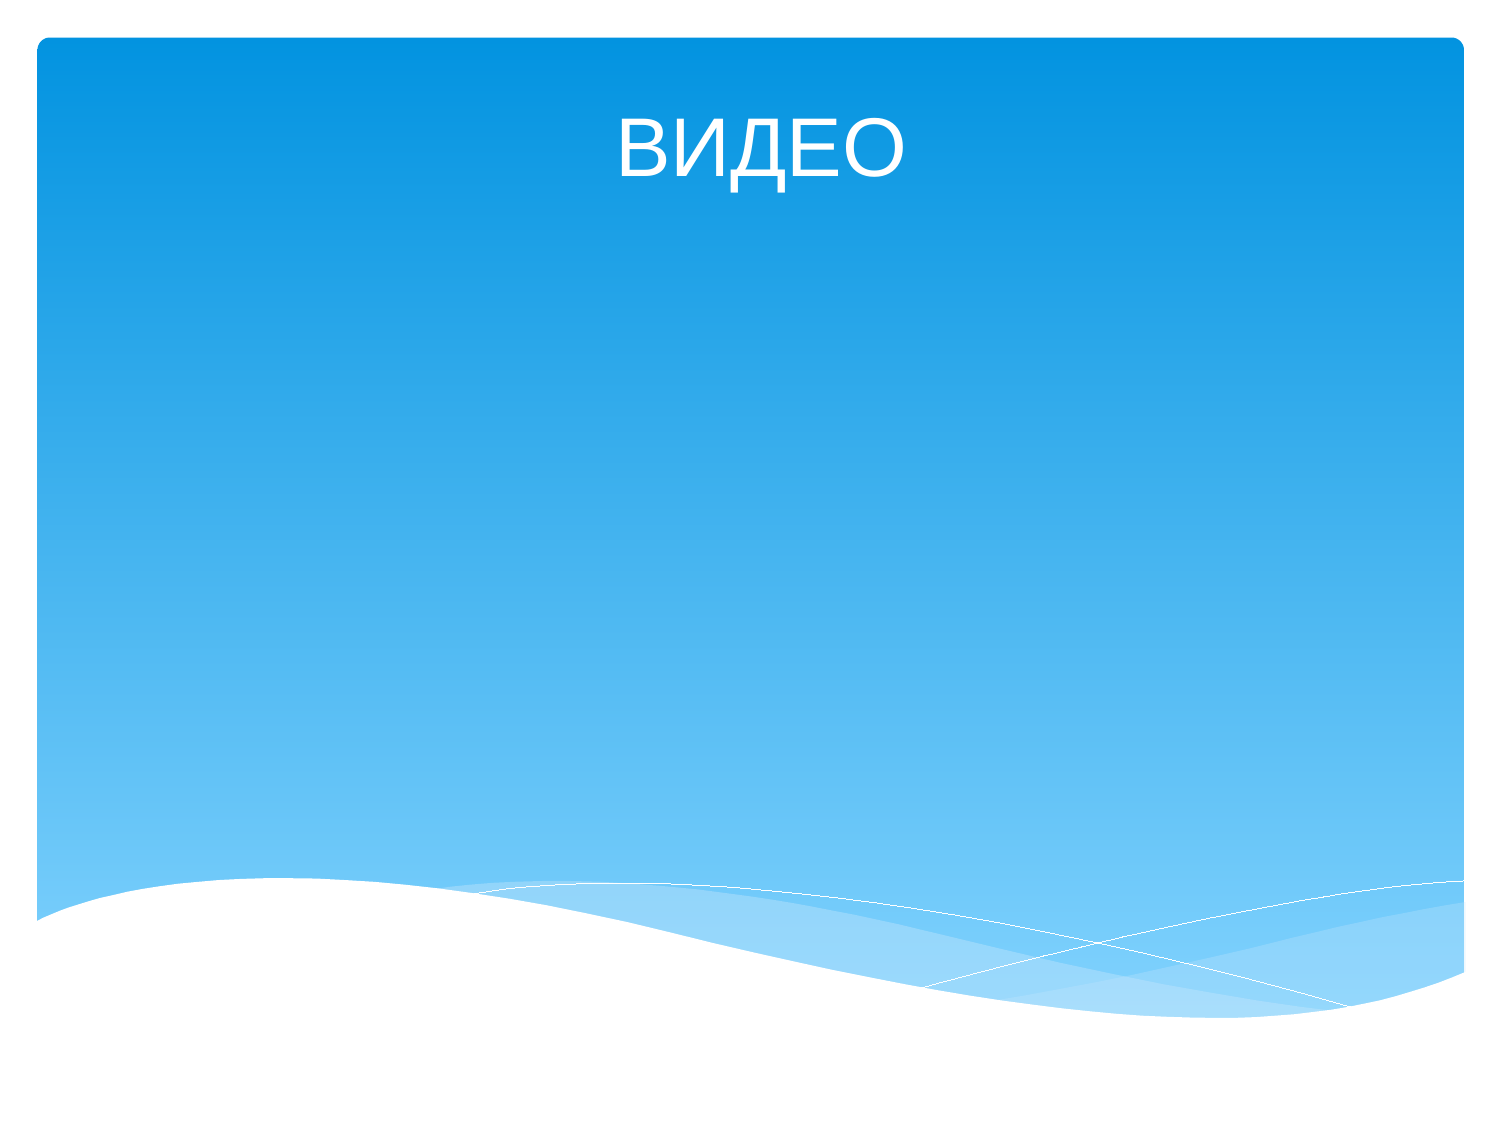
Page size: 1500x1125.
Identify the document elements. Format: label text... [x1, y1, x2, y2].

title ВИДЕО [123, 78, 1399, 202]
